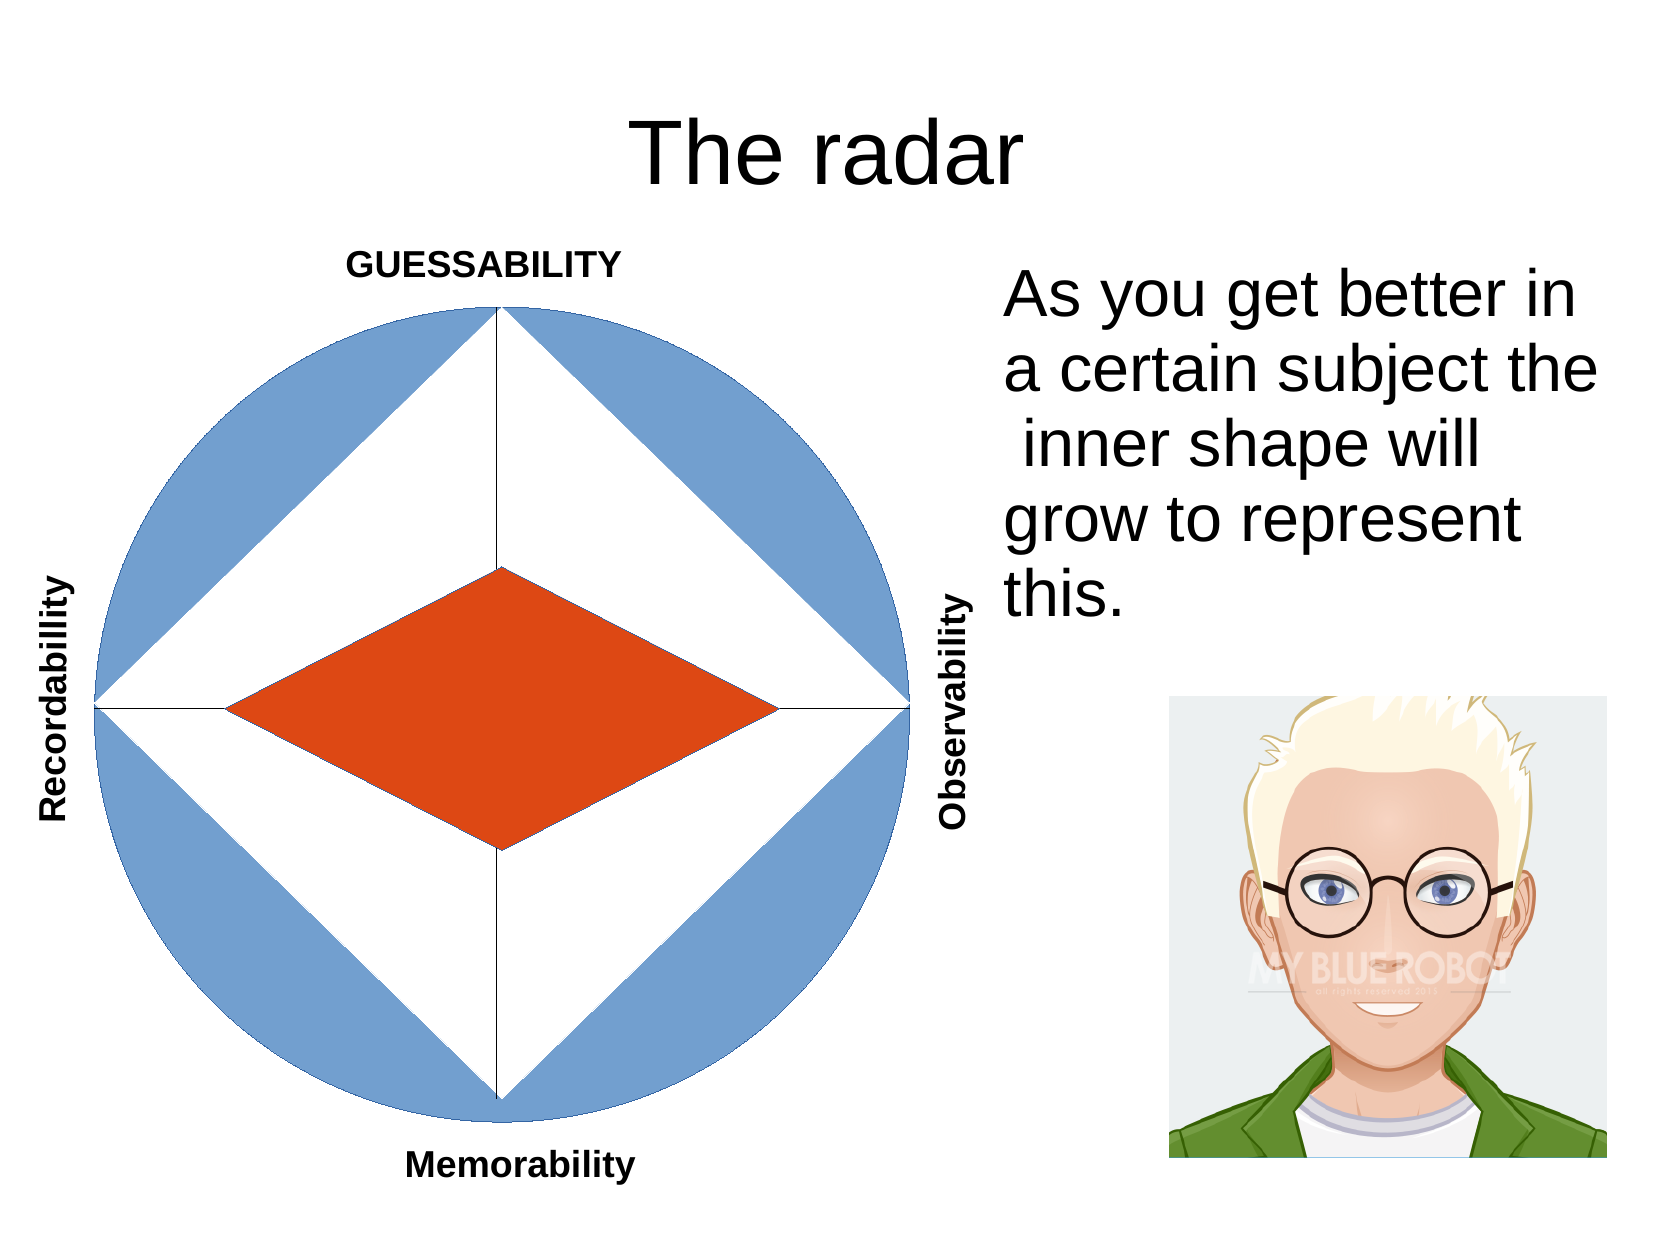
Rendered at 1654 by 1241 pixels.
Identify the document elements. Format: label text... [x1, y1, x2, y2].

text_box Recordabillity [23, 560, 83, 839]
title The radar [82, 49, 1571, 257]
text_box Memorability [389, 1136, 651, 1193]
picture [1169, 696, 1607, 1158]
text_box Observability [923, 578, 981, 846]
list As you get better in a certain subject the inner shape will grow to represent this. [933, 256, 1619, 976]
text_box [94, 307, 910, 1123]
text_box GUESSABILITY [330, 236, 638, 294]
